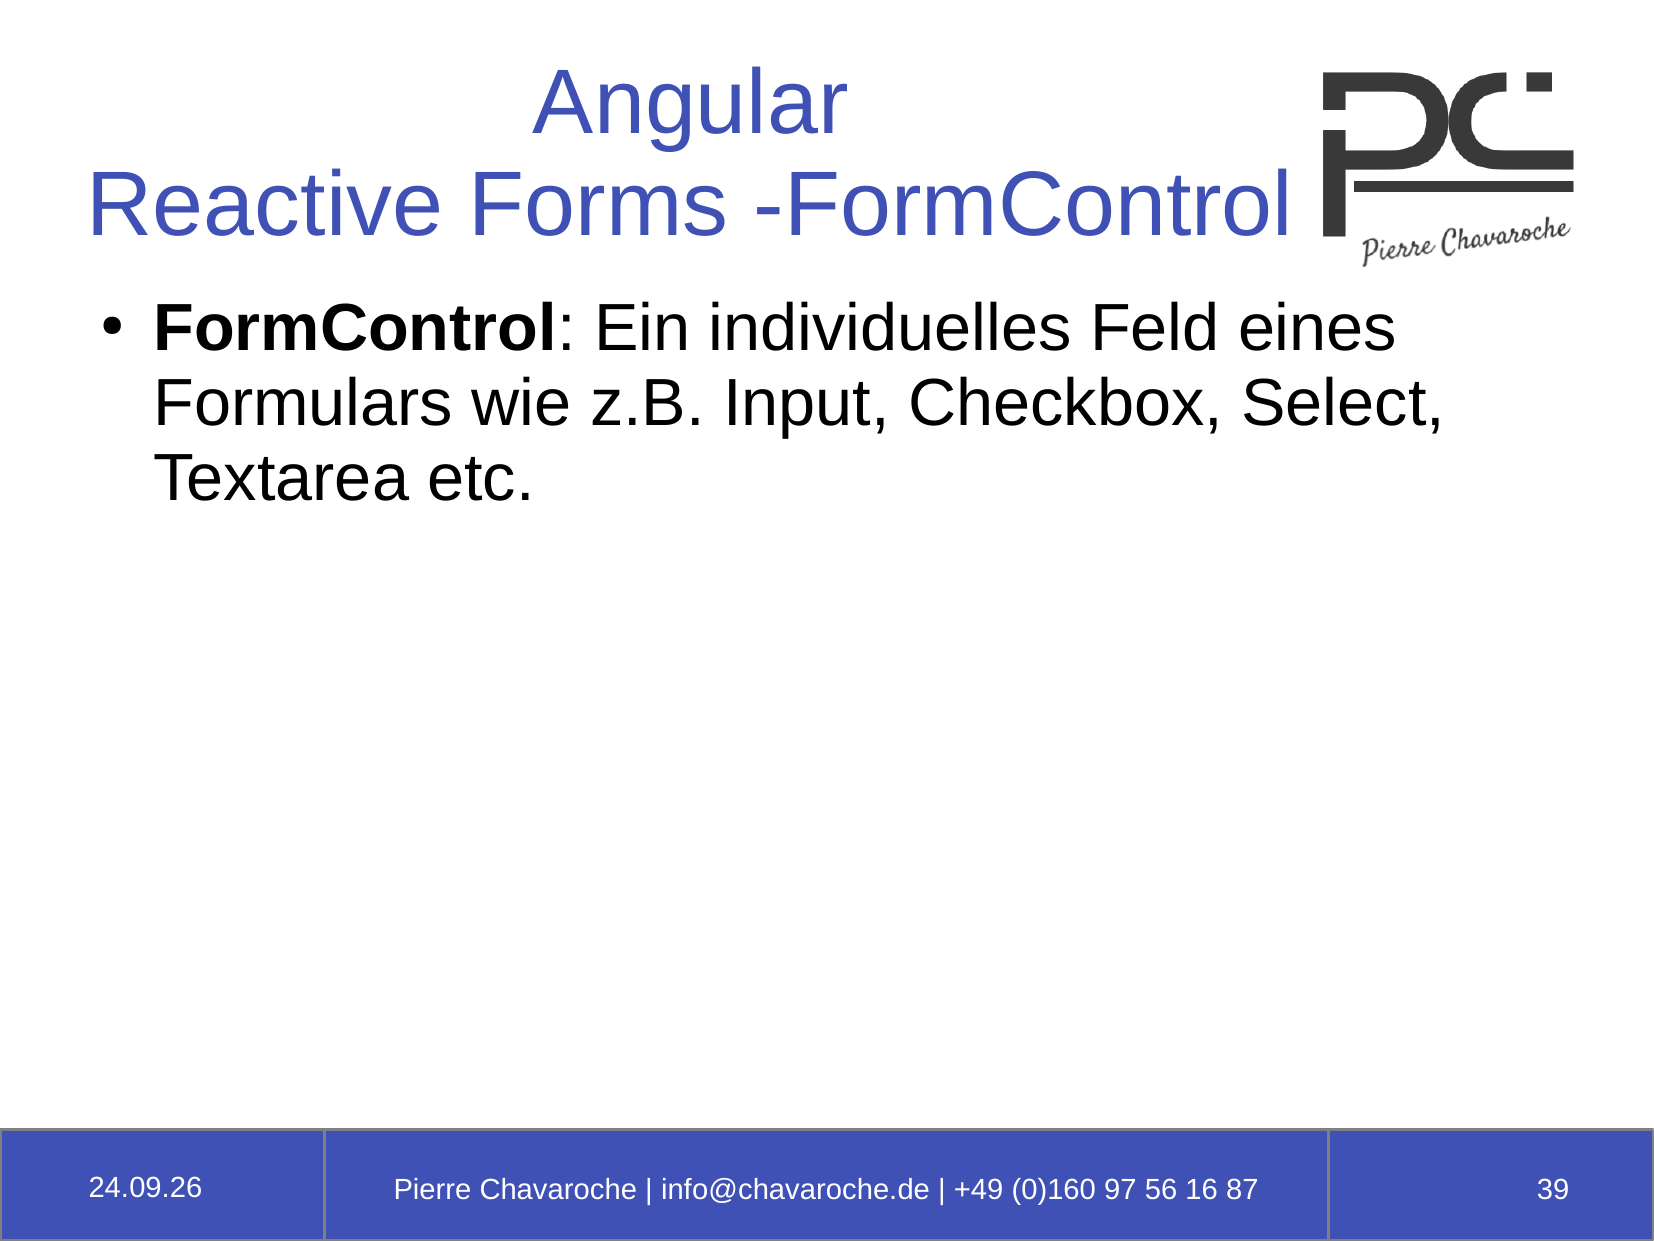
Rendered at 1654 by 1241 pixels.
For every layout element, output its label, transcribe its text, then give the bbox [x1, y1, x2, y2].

title Angular Reactive Forms -FormControl [82, 49, 1300, 257]
list FormControl: Ein individuelles Feld eines Formulars wie z.B. Input, Checkbox, Select, Textarea etc. [82, 290, 1571, 1109]
picture [1307, 29, 1589, 311]
